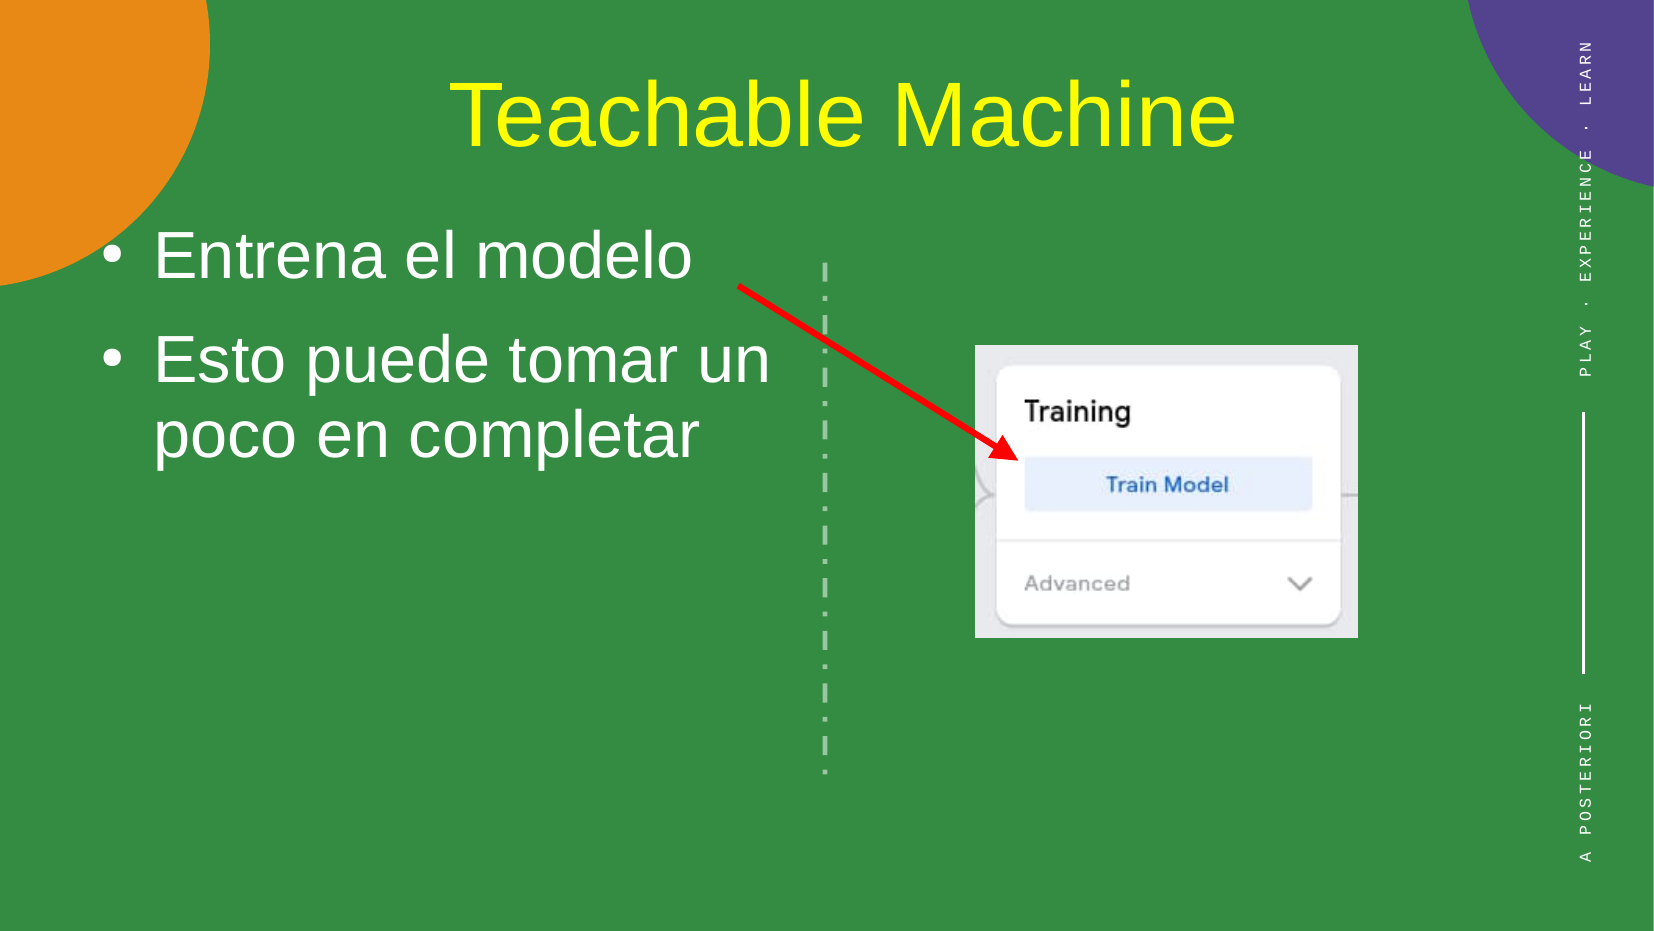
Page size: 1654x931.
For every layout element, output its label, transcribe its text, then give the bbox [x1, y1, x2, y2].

list Entrena el modelo Esto puede tomar un poco en completar [82, 217, 788, 758]
picture [975, 345, 1358, 638]
title Teachable Machine [187, 37, 1501, 193]
